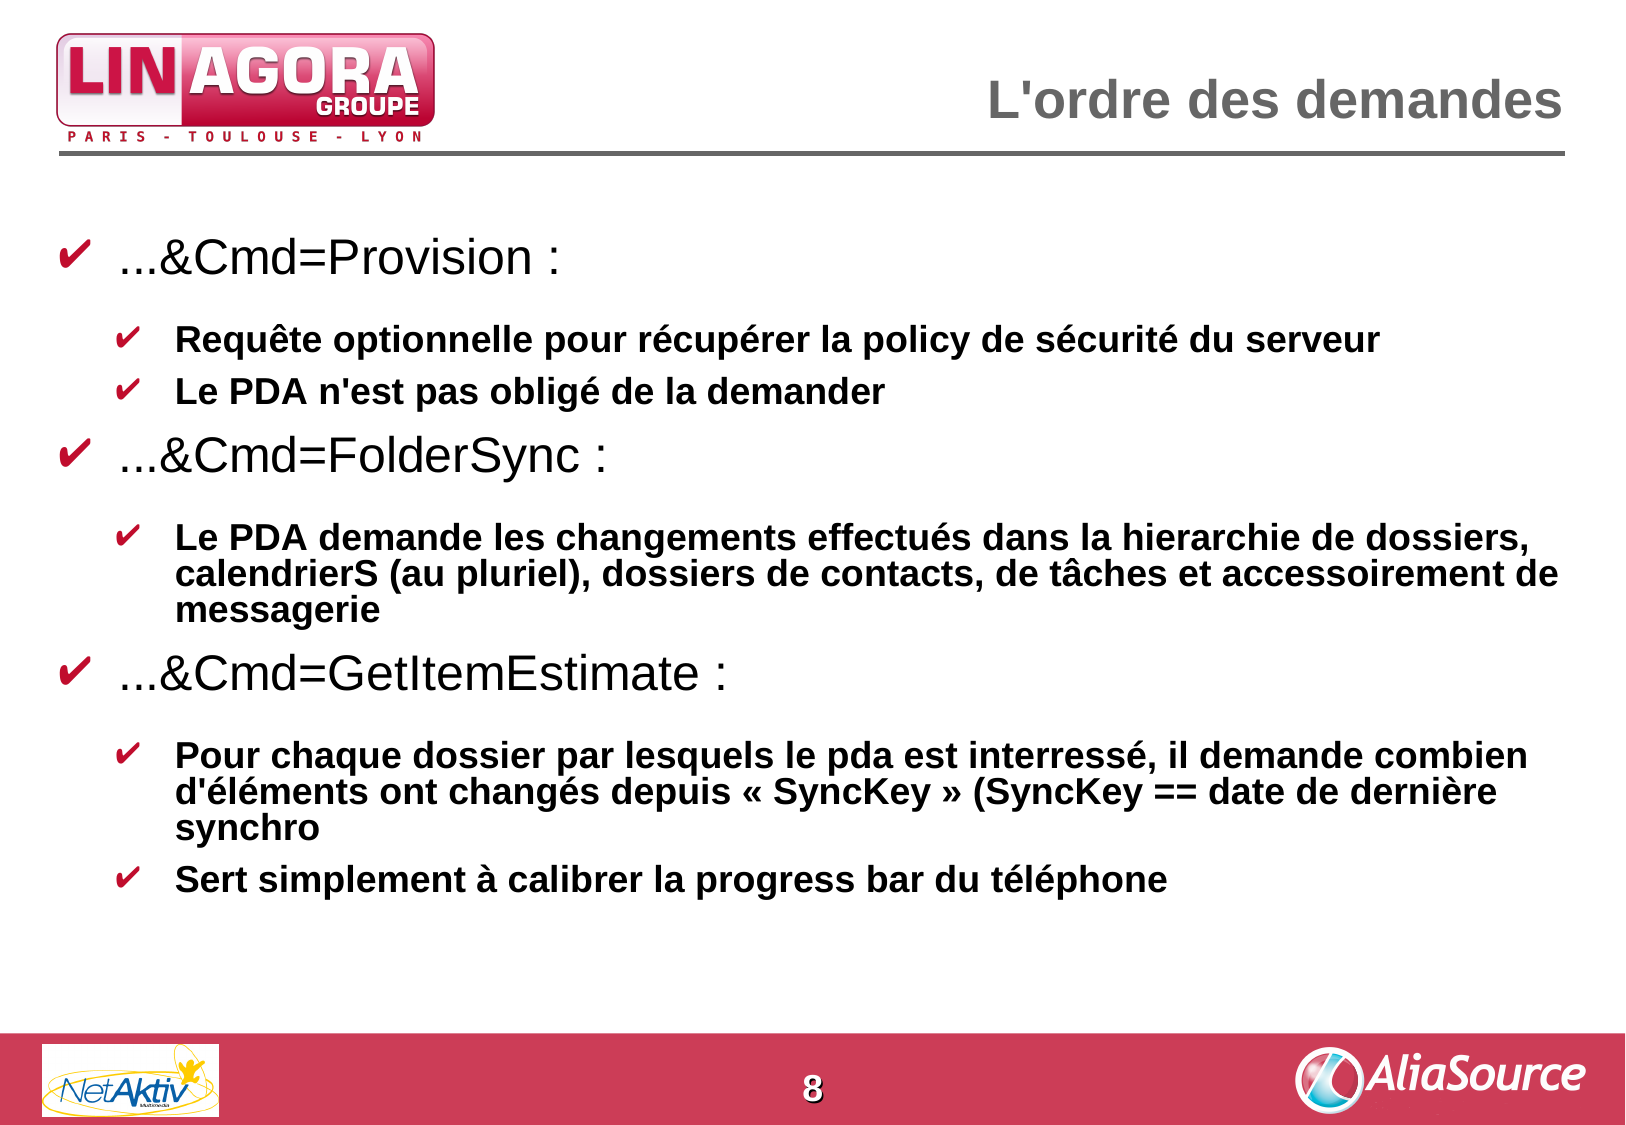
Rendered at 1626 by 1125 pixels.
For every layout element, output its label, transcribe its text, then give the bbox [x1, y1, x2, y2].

picture [42, 1044, 219, 1117]
title L'ordre des demandes [442, 66, 1565, 141]
list ...&Cmd=Provision : Requête optionnelle pour récupérer la policy de sécurité du serveur Le PDA n'est pas obligé de la demander ...&Cmd=FolderSync : Le PDA demande les changements effectués dans la hierarchie de dossiers, calendrierS (au pluriel), dossiers de contacts, de tâches et accessoirement de messagerie ...&Cmd=GetItemEstimate : Pour chaque dossier par lesquels le pda est interressé, il demande combien d'éléments ont changés depuis « SyncKey » (SyncKey == date de dernière synchro Sert simplement à calibrer la progress bar du téléphone [59, 236, 1570, 964]
picture [1293, 1045, 1589, 1121]
picture [53, 31, 438, 143]
